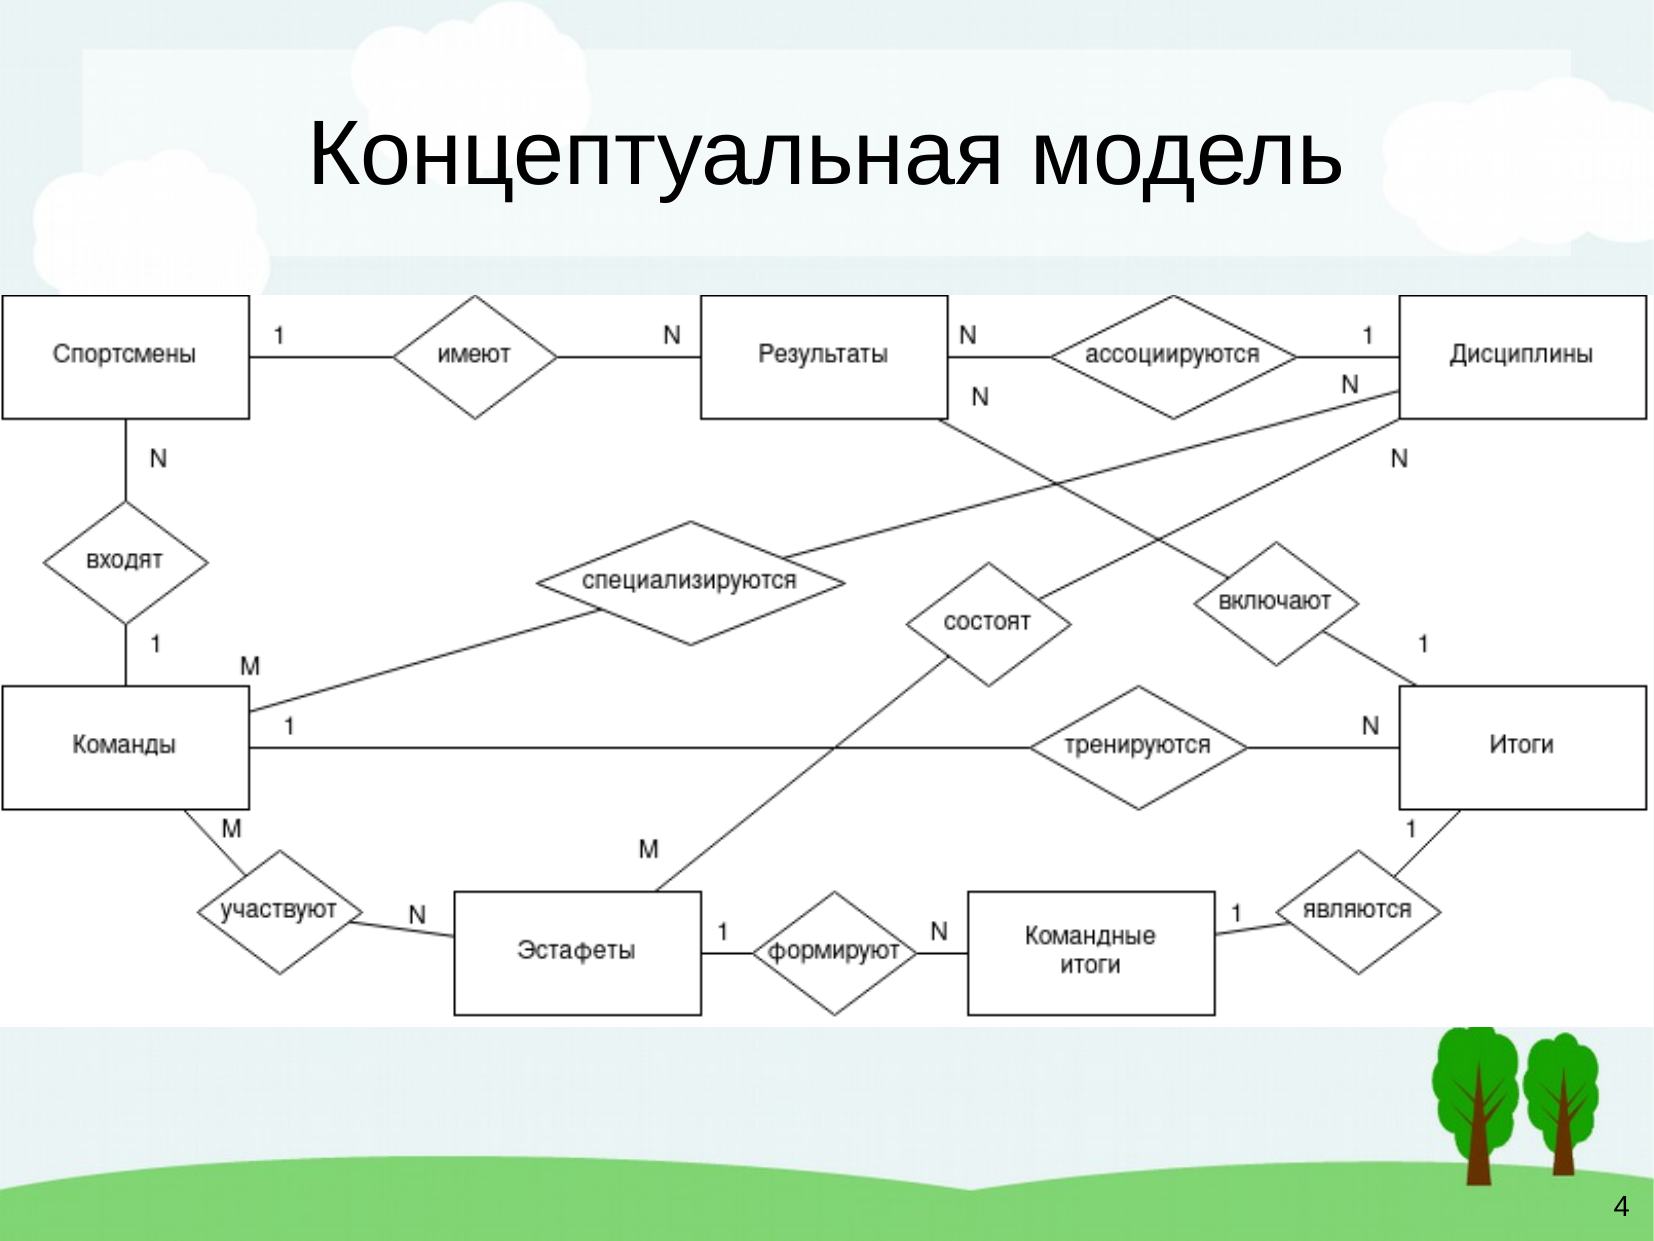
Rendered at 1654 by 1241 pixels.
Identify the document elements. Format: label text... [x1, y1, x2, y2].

title Концептуальная модель [82, 49, 1571, 257]
picture [0, 0, 1654, 1241]
